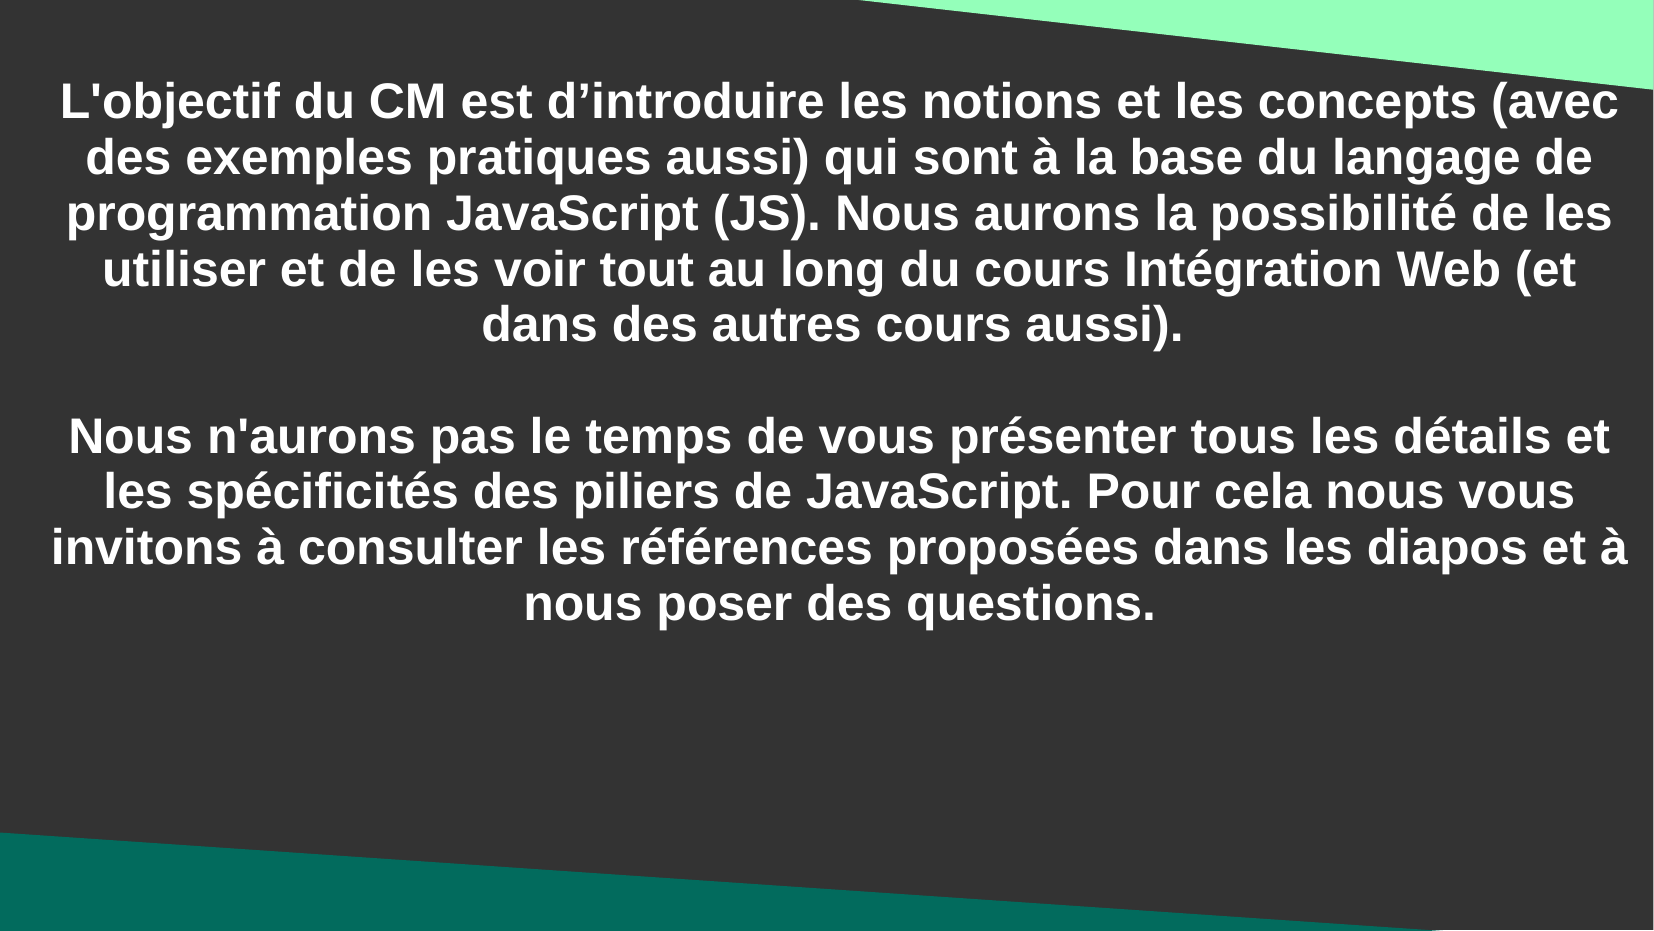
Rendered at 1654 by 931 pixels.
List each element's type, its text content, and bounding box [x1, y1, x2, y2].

title L'objectif du CM est d’introduire les notions et les concepts (avec des exemples pratiques aussi) qui sont à la base du langage de programmation JavaScript (JS). Nous aurons la possibilité de les utiliser et de les voir tout au long du cours Intégration Web (et dans des autres cours aussi). Nous n'aurons pas le temps de vous présenter tous les détails et les spécificités des piliers de JavaScript. Pour cela nous vous invitons à consulter les références proposées dans les diapos et à nous poser des questions. [45, 73, 1636, 687]
text_box [858, 0, 1654, 90]
